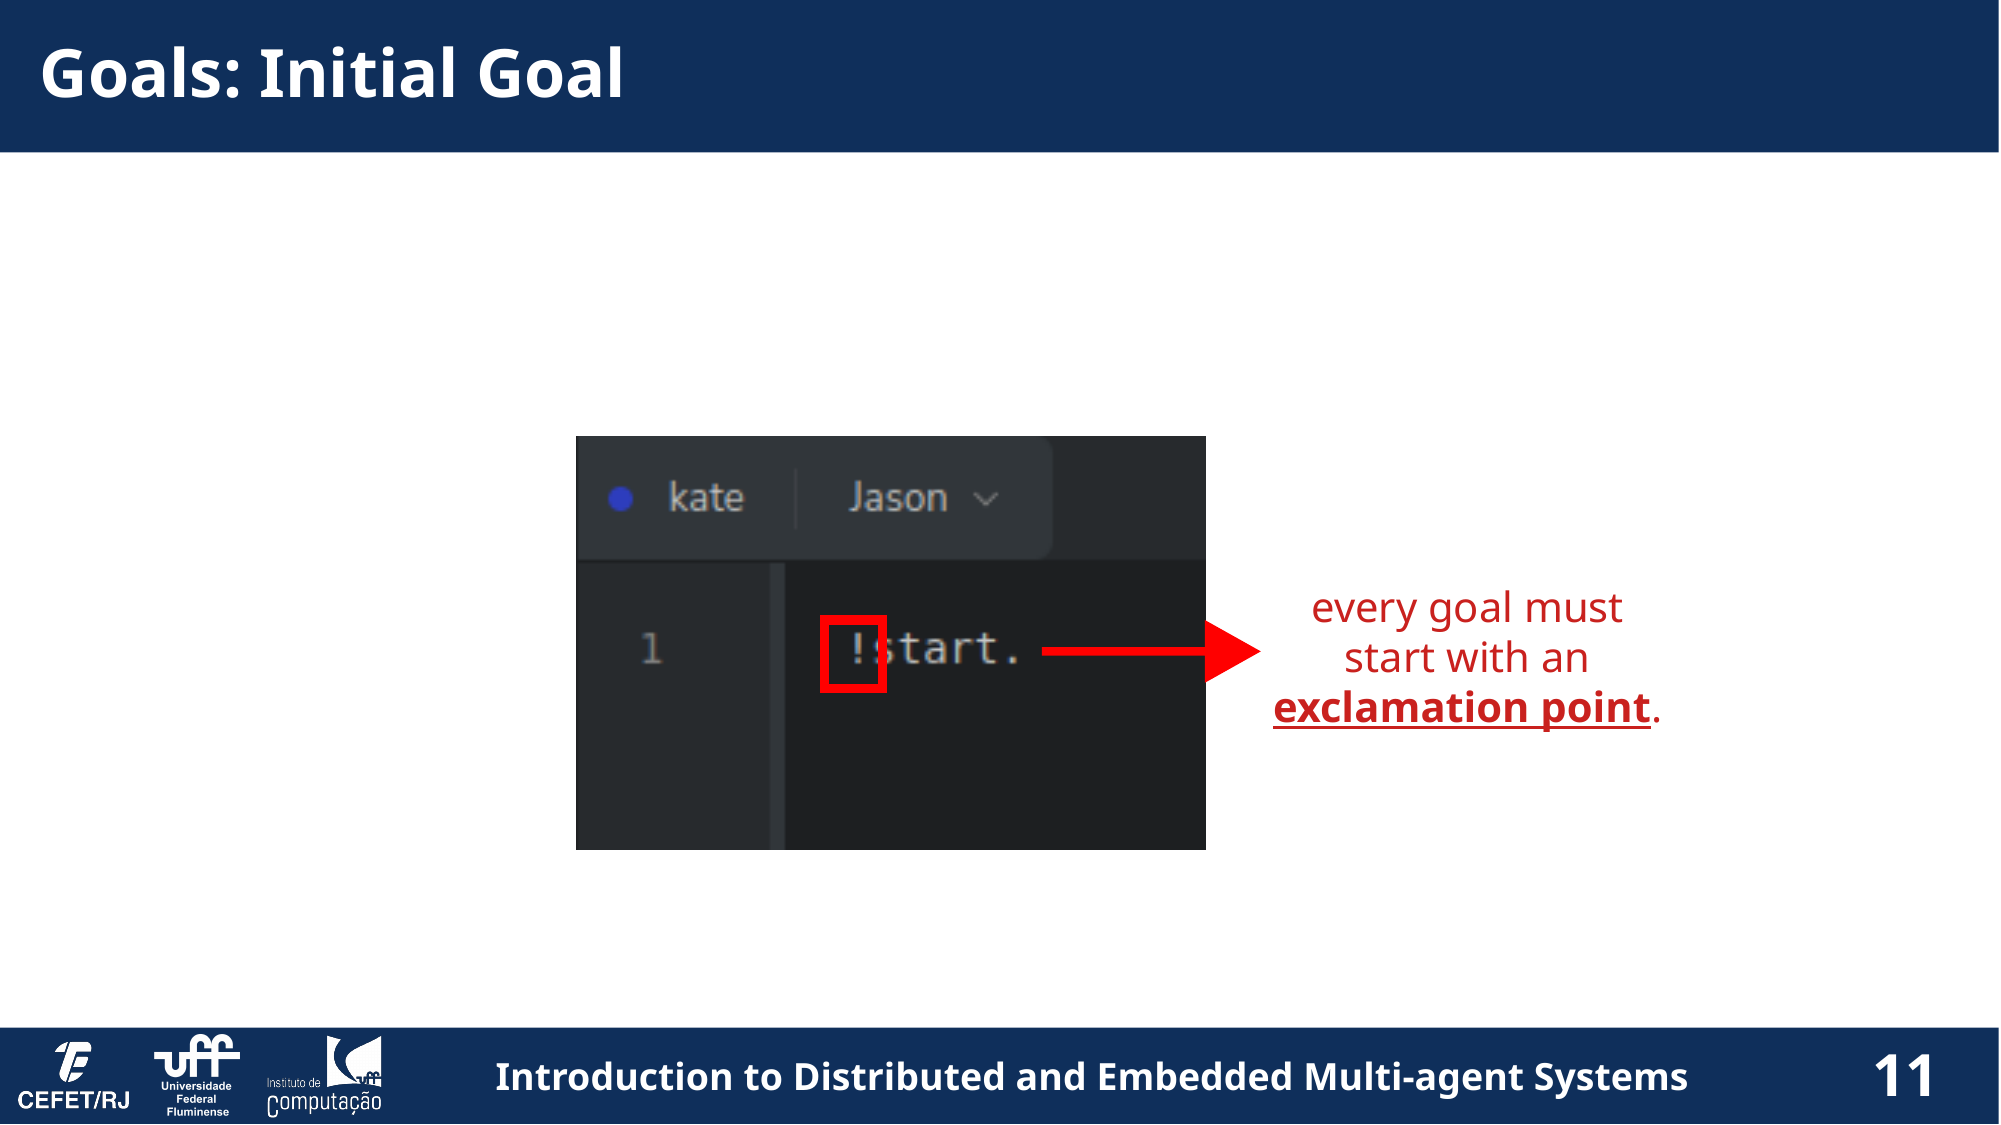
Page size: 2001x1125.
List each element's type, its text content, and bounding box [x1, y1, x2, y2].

text_box [1041, 620, 1261, 683]
picture [576, 436, 1206, 850]
picture [265, 1033, 383, 1118]
picture [18, 1021, 129, 1125]
picture [153, 1033, 241, 1121]
text_box Goals: Initial Goal [25, 23, 1999, 119]
text_box every goal must start with an exclamation point. [1249, 573, 1686, 739]
